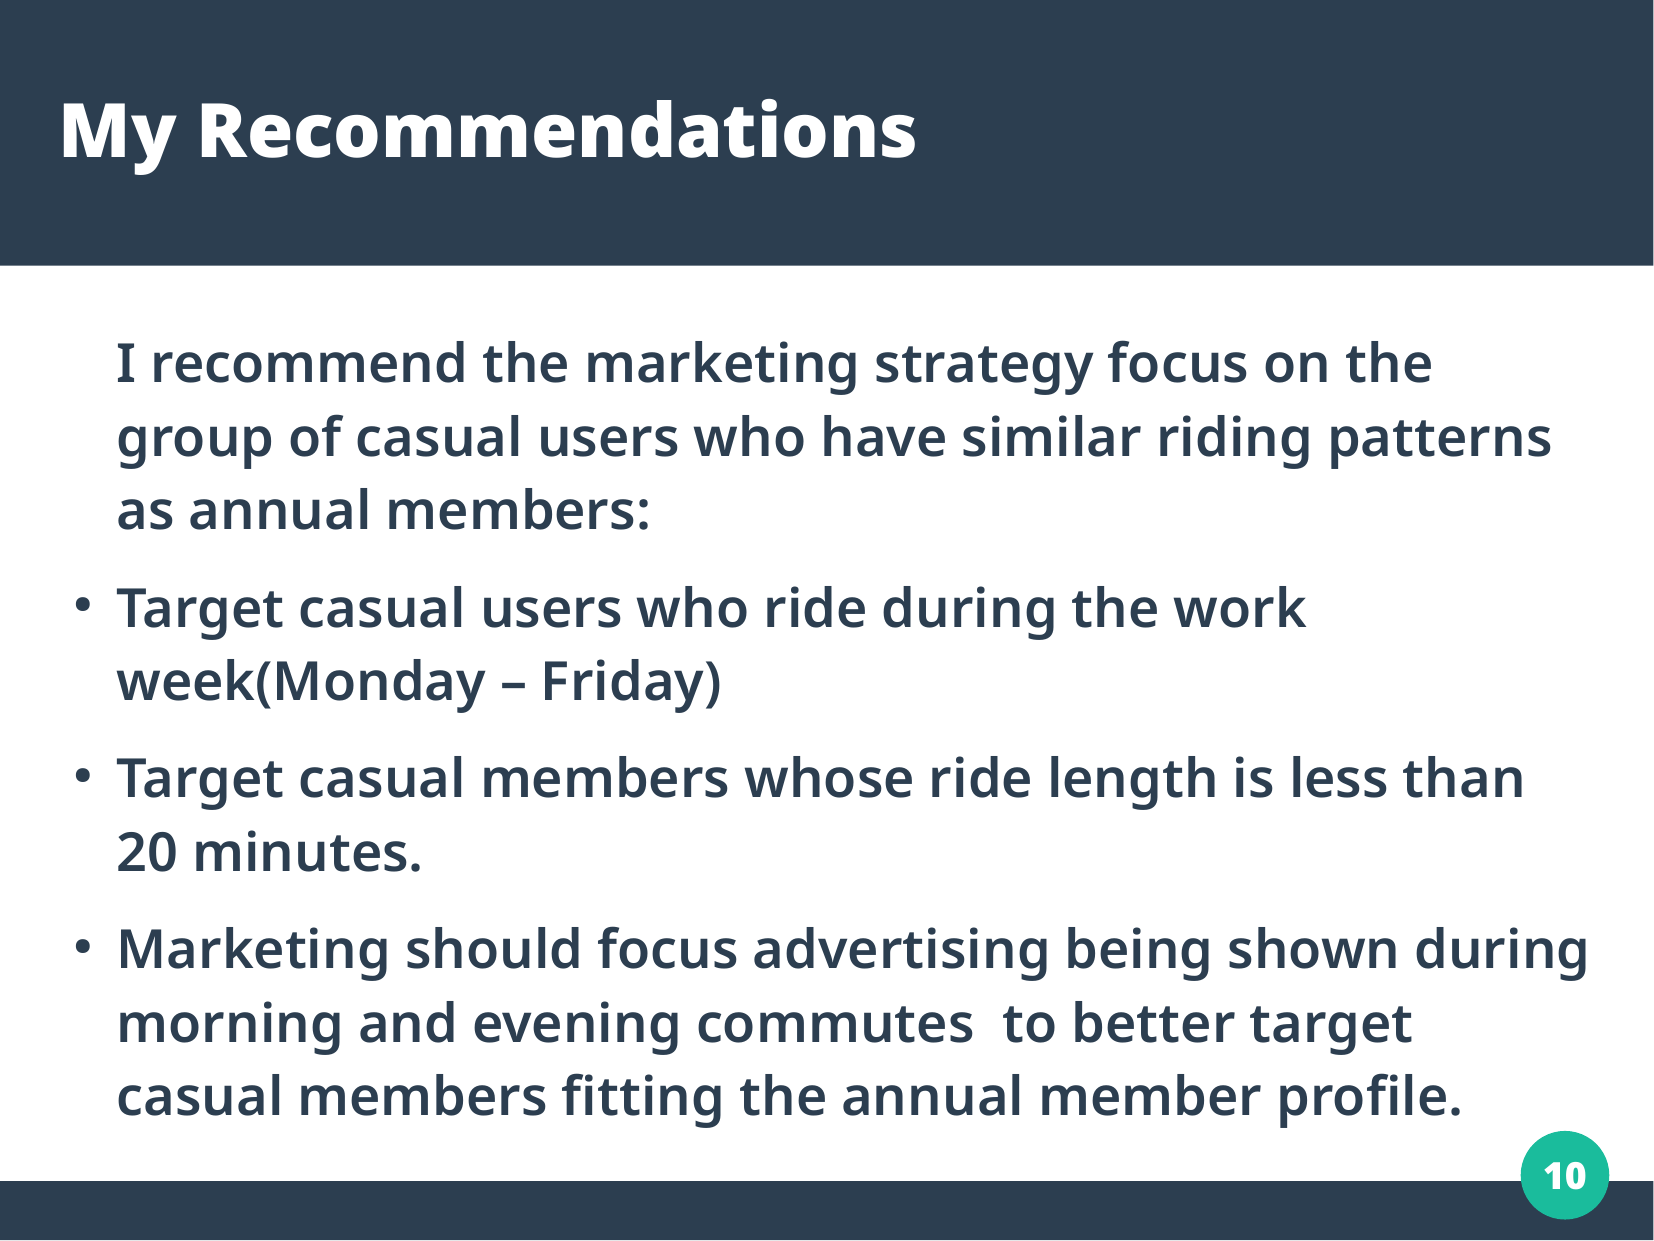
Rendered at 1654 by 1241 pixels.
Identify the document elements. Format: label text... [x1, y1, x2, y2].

title My Recommendations [59, 49, 1595, 207]
list I recommend the marketing strategy focus on the group of casual users who have similar riding patterns as annual members: Target casual users who ride during the work week(Monday – Friday) Target casual members whose ride length is less than 20 minutes. Marketing should focus advertising being shown during morning and evening commutes to better target casual members fitting the annual member profile. [59, 324, 1595, 1152]
